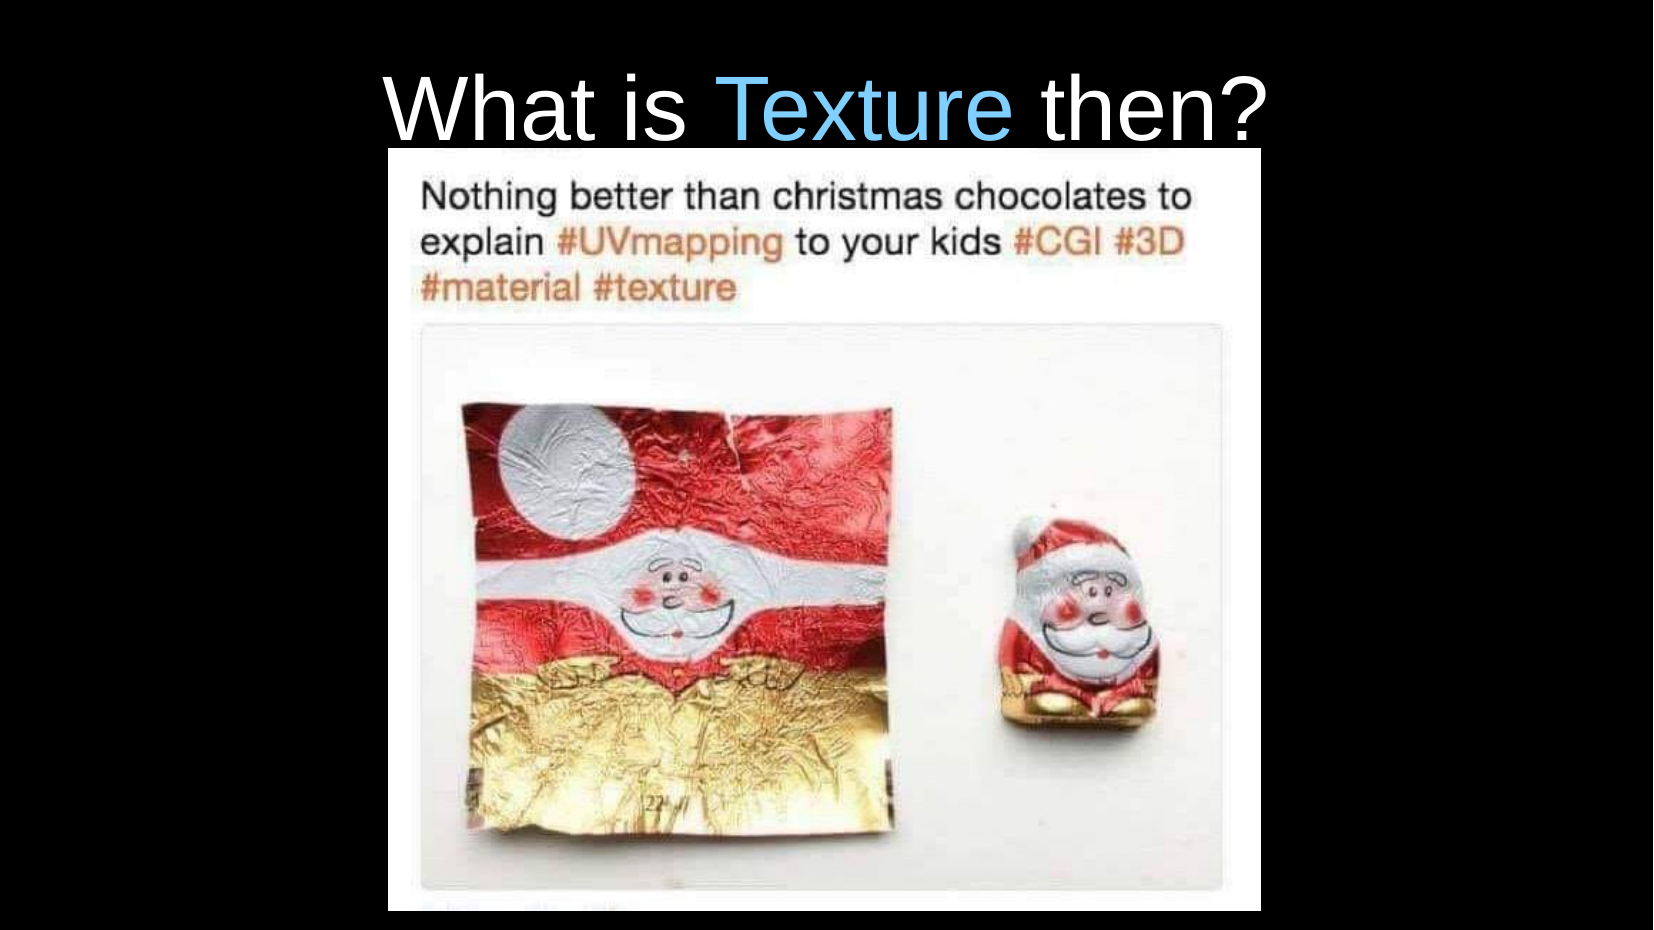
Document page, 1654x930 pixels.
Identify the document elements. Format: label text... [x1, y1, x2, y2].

picture [388, 187, 1261, 911]
title What is Texture then? [82, 31, 1571, 187]
